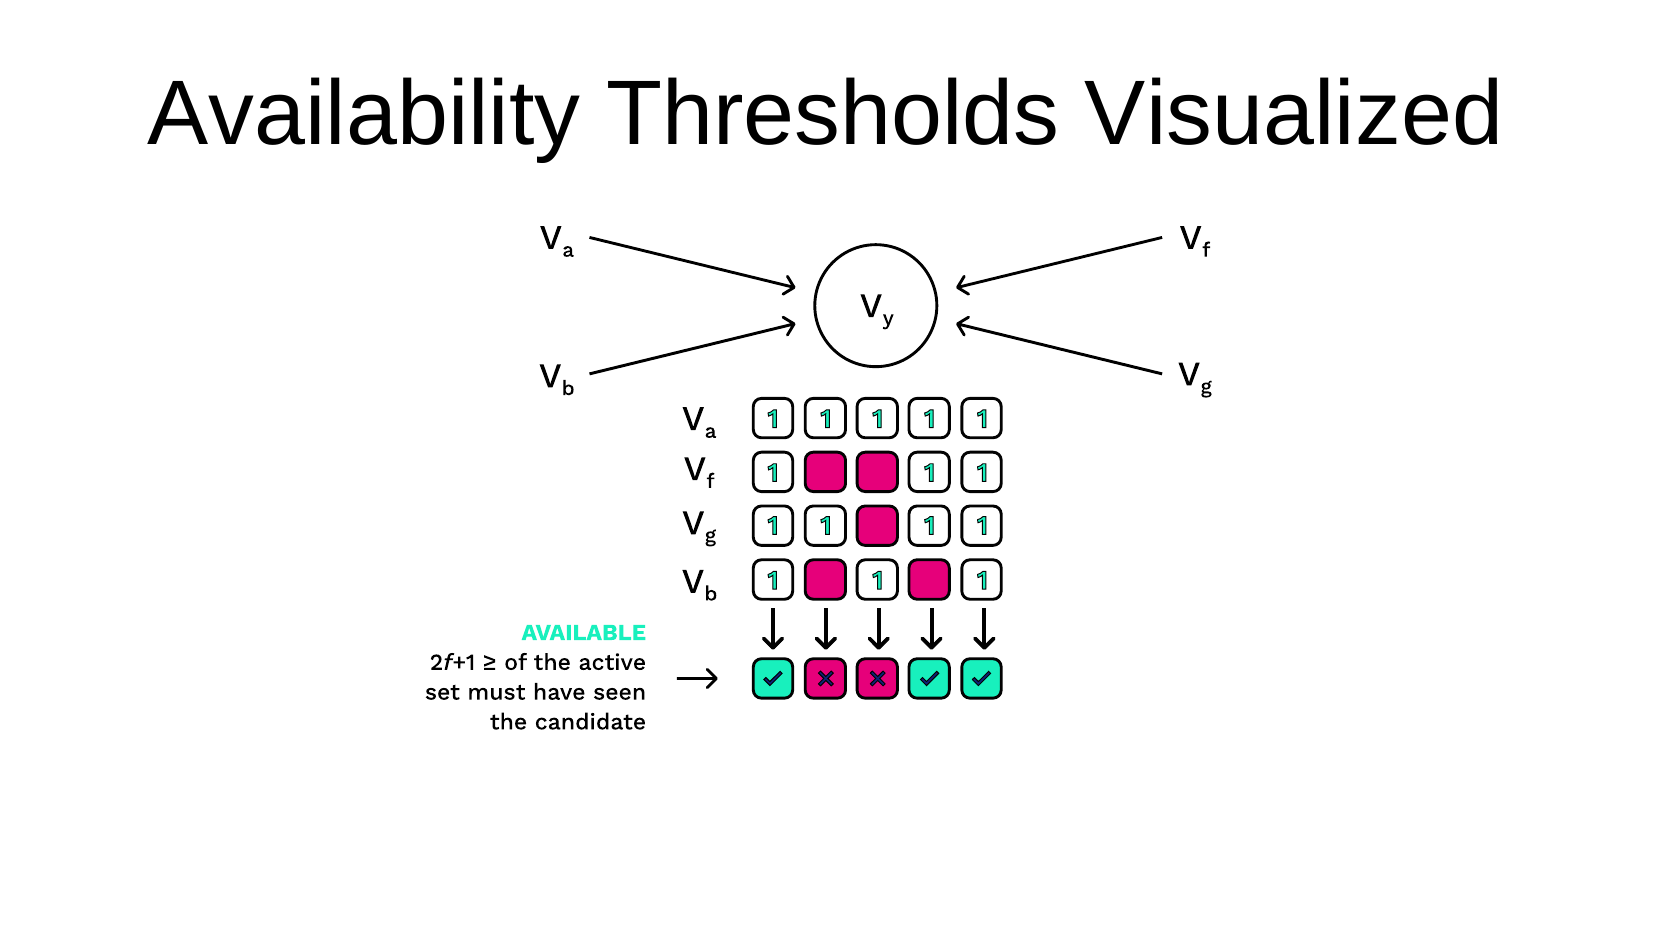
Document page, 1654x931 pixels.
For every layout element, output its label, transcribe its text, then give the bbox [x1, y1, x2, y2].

picture [398, 217, 1254, 757]
title Availability Thresholds Visualized [82, 36, 1571, 192]
